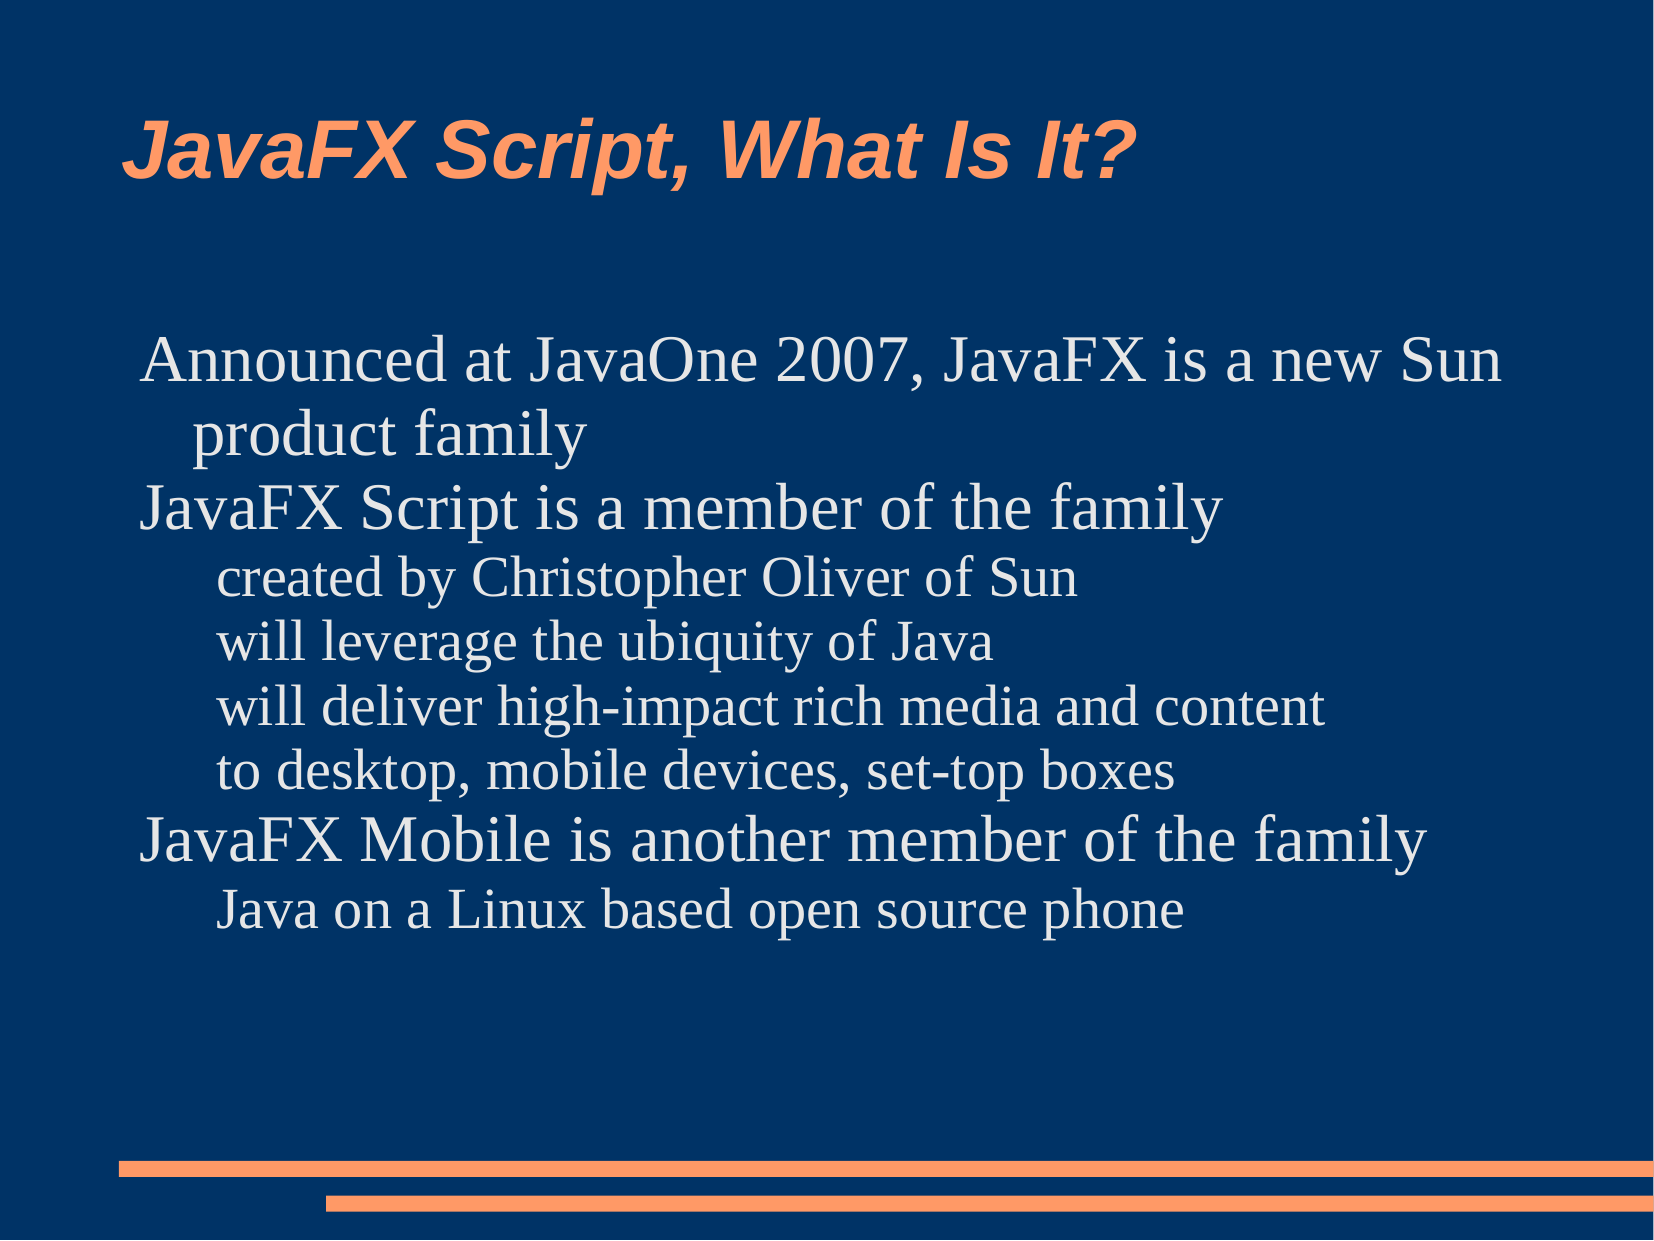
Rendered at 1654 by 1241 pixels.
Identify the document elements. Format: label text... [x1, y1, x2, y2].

title JavaFX Script, What Is It? [121, 46, 1534, 254]
list Announced at JavaOne 2007, JavaFX is a new Sun product family JavaFX Script is a member of the family created by Christopher Oliver of Sun will leverage the ubiquity of Java will deliver high-impact rich media and content to desktop, mobile devices, set-top boxes JavaFX Mobile is another member of the family Java on a Linux based open source phone [121, 322, 1561, 1133]
